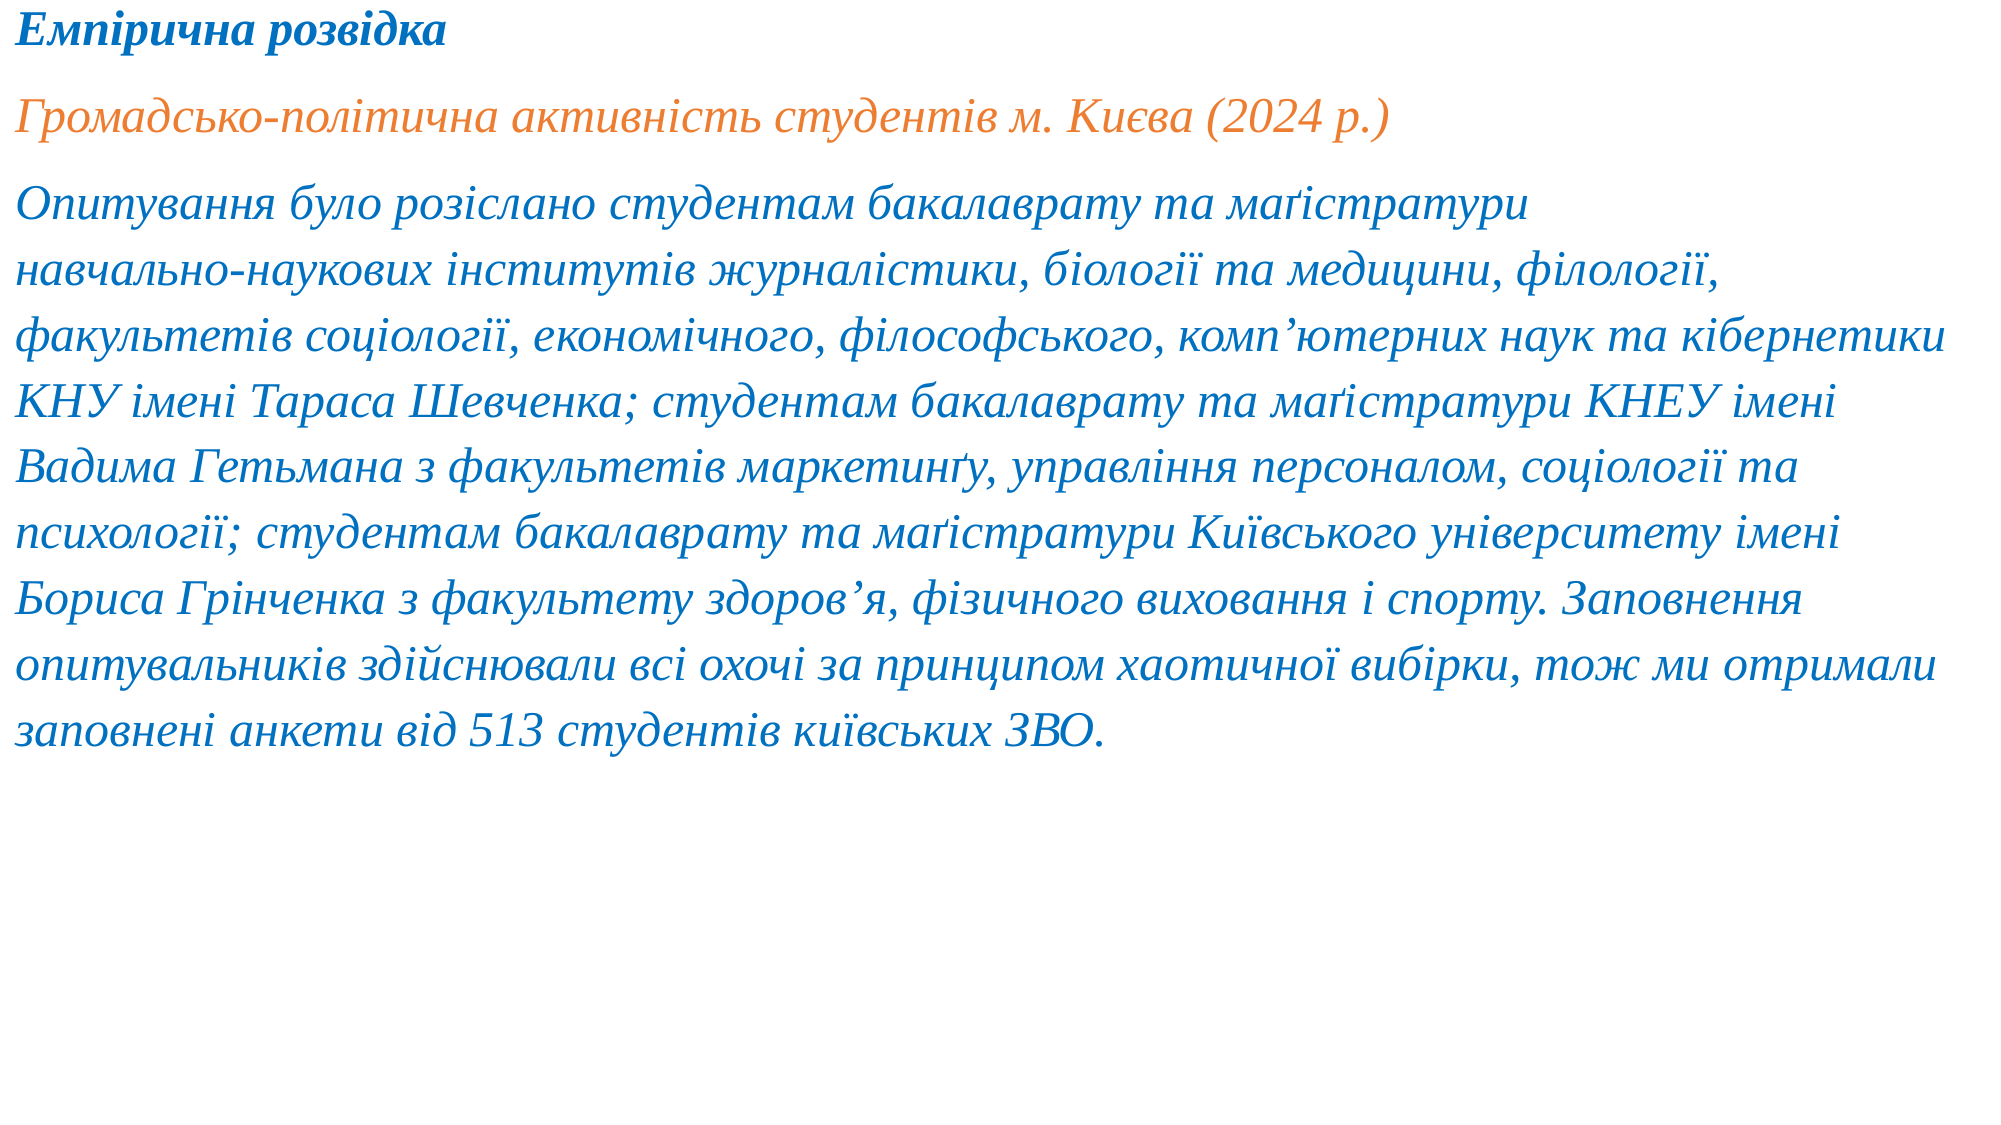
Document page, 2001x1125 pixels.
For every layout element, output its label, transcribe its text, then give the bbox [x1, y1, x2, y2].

list Емпірична розвідка Громадсько-політична активність студентів м. Києва (2024 р.) Опитування було розіслано студентам бакалаврату та маґістратури навчально-наукових інститутів журналістики, біології та медицини, філології, факультетів соціології, економічного, філософського, комп’ютерних наук та кібернетики КНУ імені Тараса Шевченка; студентам бакалаврату та маґістратури КНЕУ імені Вадима Гетьмана з факультетів маркетинґу, управління персоналом, соціології та психології; студентам бакалаврату та маґістратури Київського університету імені Бориса Грінченка з факультету здоров’я, фізичного виховання і спорту. Заповнення опитувальників здійснювали всі охочі за принципом хаотичної вибірки, тож ми отримали заповнені анкети від 513 студентів київських ЗВО. [0, 0, 2000, 1125]
